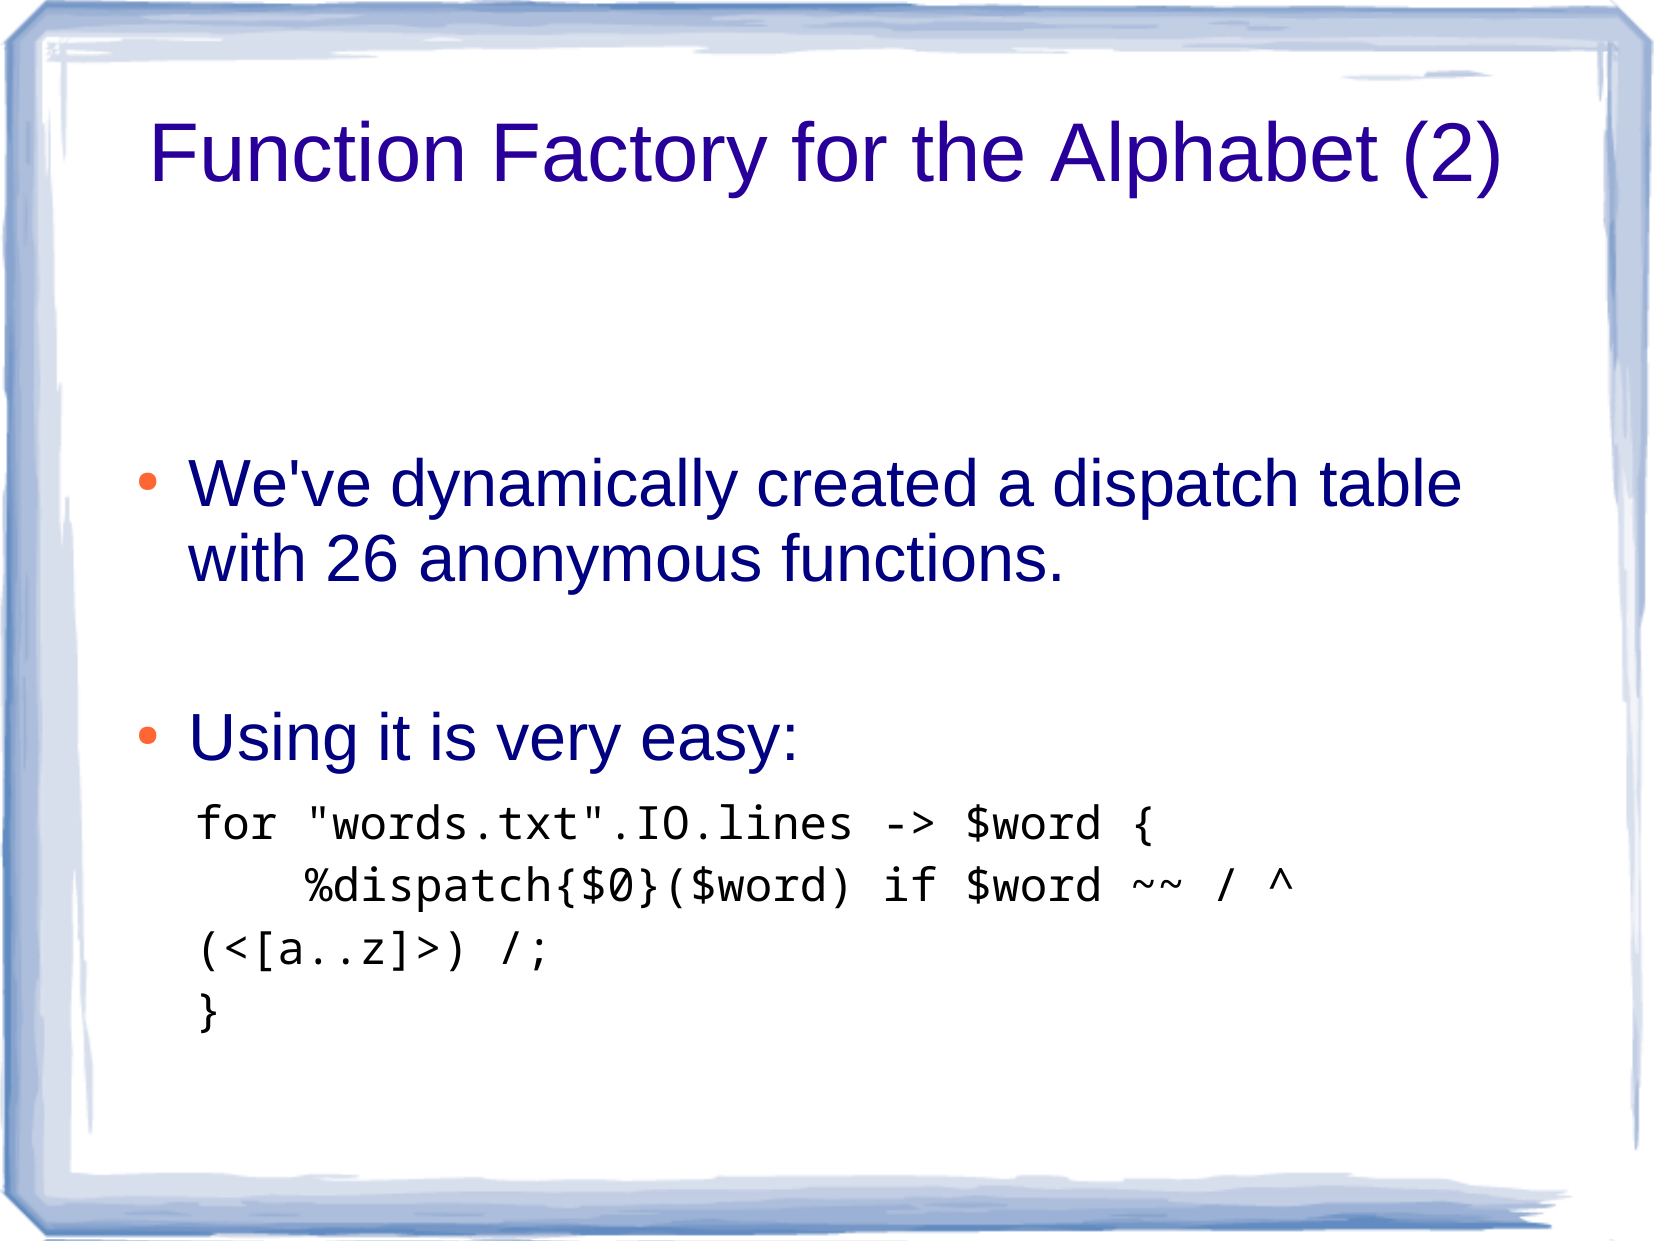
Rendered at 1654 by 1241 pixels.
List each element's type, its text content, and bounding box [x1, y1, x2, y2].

list We've dynamically created a dispatch table with 26 anonymous functions. Using it is very easy: for "words.txt".IO.lines -> $word { %dispatch{$0}($word) if $word ~~ / ^ (<[a..z]>) /; } [118, 248, 1571, 1241]
title Function Factory for the Alphabet (2) [82, 49, 1571, 257]
picture [0, 0, 1654, 1241]
